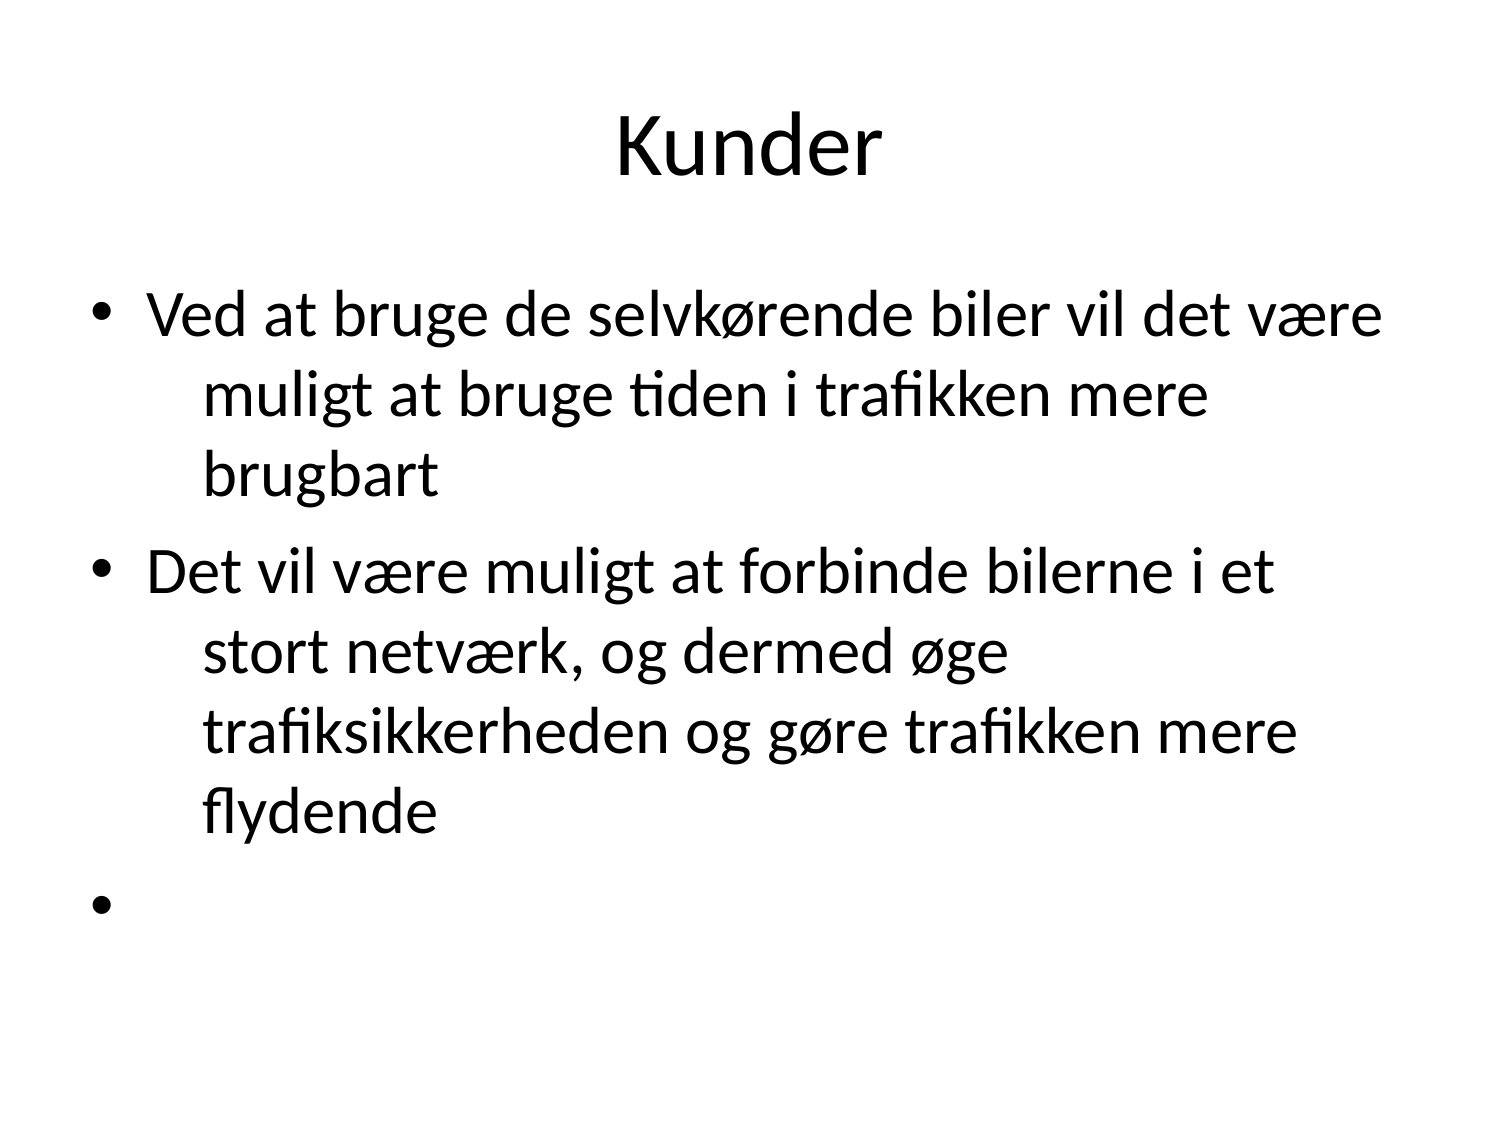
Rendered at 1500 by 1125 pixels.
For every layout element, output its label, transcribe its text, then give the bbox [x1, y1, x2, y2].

title Kunder [75, 45, 1426, 233]
list Ved at bruge de selvkørende biler vil det være muligt at bruge tiden i trafikken mere brugbart Det vil være muligt at forbinde bilerne i et stort netværk, og dermed øge trafiksikkerheden og gøre trafikken mere flydende [75, 262, 1426, 1005]
